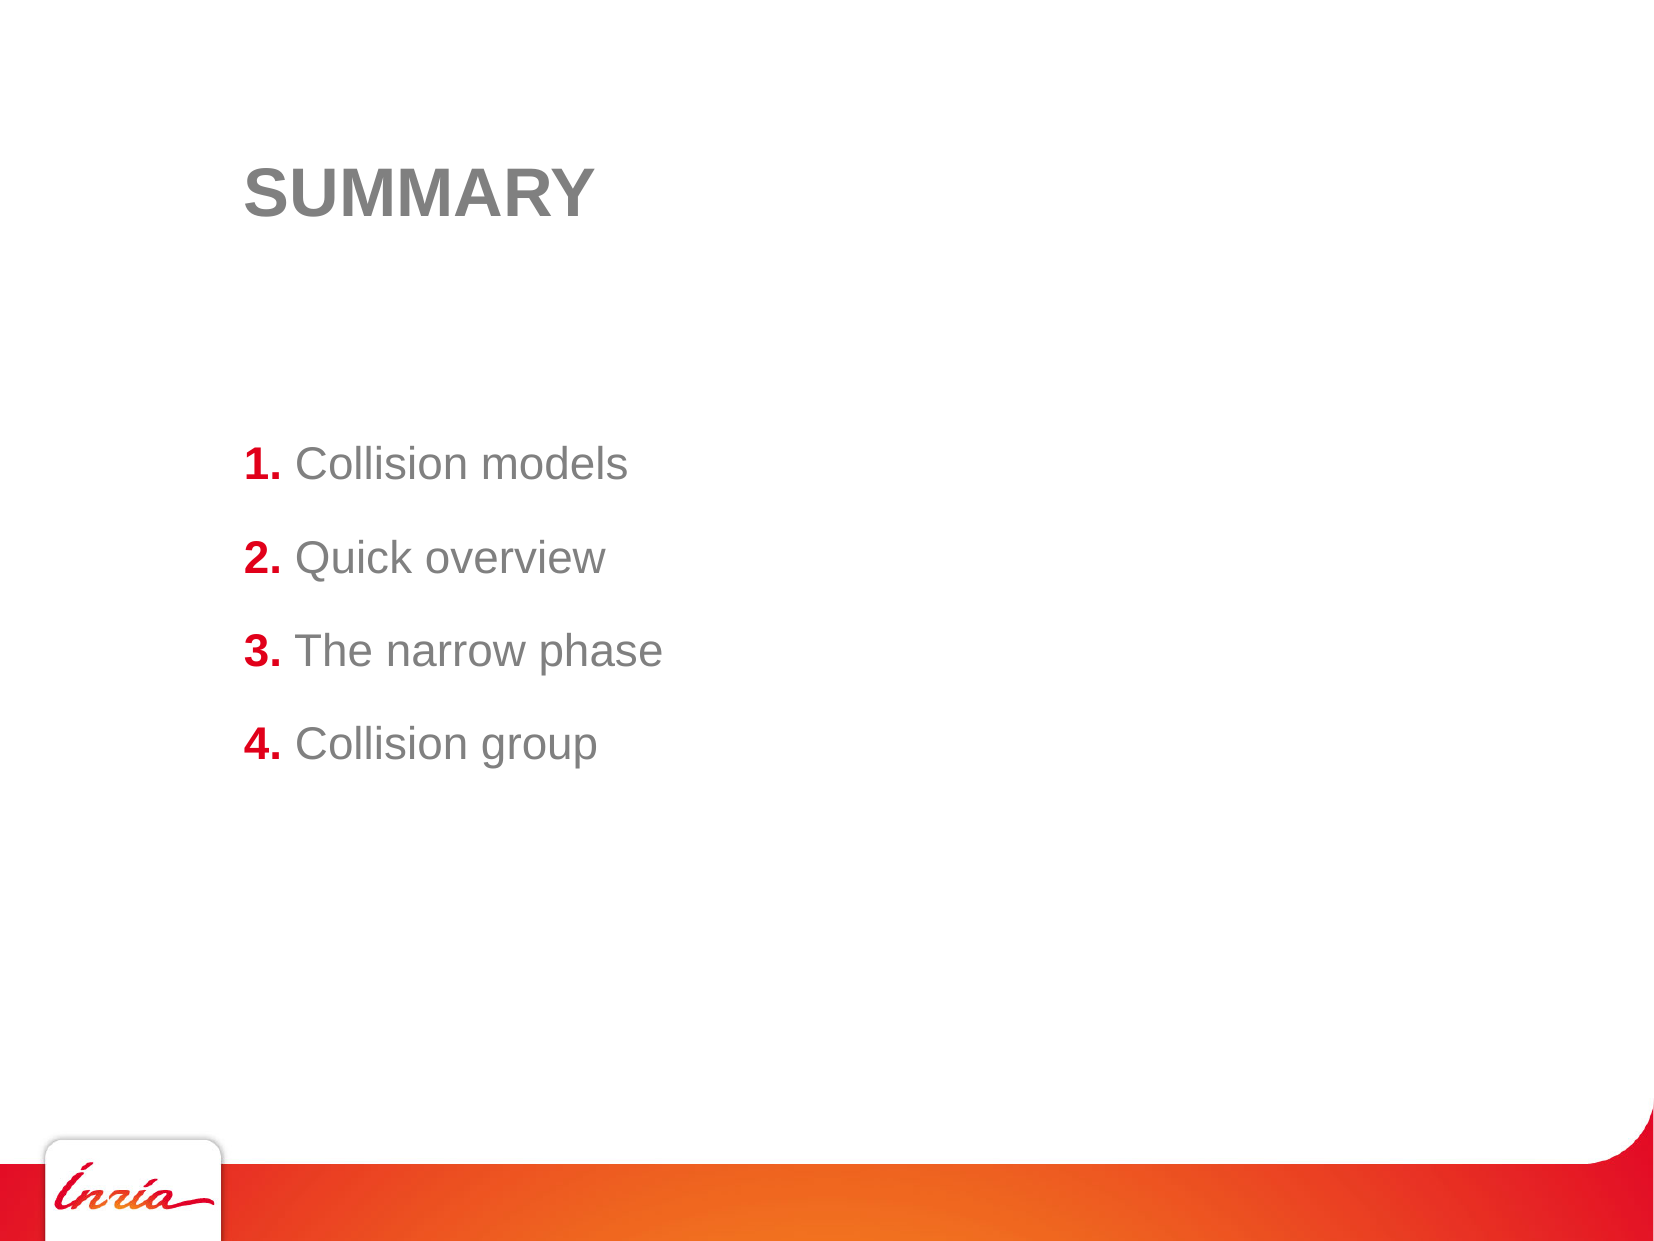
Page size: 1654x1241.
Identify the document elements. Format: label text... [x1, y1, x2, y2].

list 1. Collision models 2. Quick overview 3. The narrow phase 4. Collision group [243, 395, 1608, 1156]
title SUMMARY [243, 85, 1608, 293]
picture [0, 1044, 1654, 1241]
